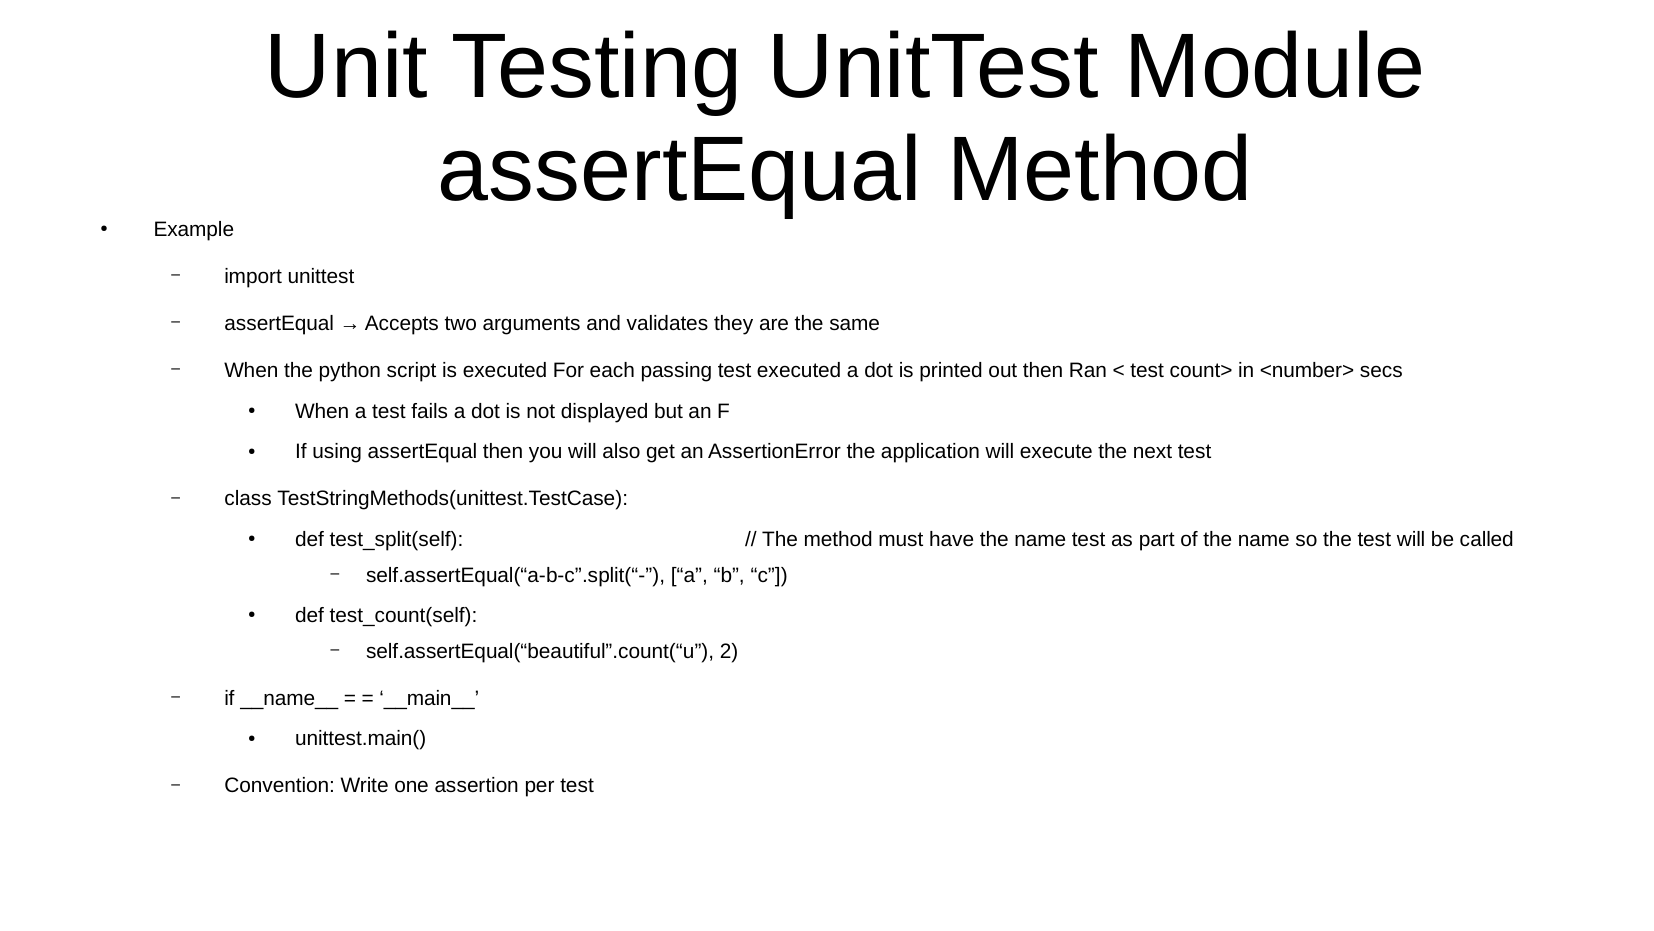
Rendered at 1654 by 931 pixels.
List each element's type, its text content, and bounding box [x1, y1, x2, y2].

list Example import unittest assertEqual → Accepts two arguments and validates they are the same When the python script is executed For each passing test executed a dot is printed out then Ran < test count> in <number> secs When a test fails a dot is not displayed but an F If using assertEqual then you will also get an AssertionError the application will execute the next test class TestStringMethods(unittest.TestCase): def test_split(self): // The method must have the name test as part of the name so the test will be called self.assertEqual(“a-b-c”.split(“-”), [“a”, “b”, “c”]) def test_count(self): self.assertEqual(“beautiful”.count(“u”), 2) if __name__ = = ‘__main__’ unittest.main() Convention: Write one assertion per test [82, 217, 1636, 931]
title Unit Testing UnitTest Module assertEqual Method [101, 14, 1591, 217]
